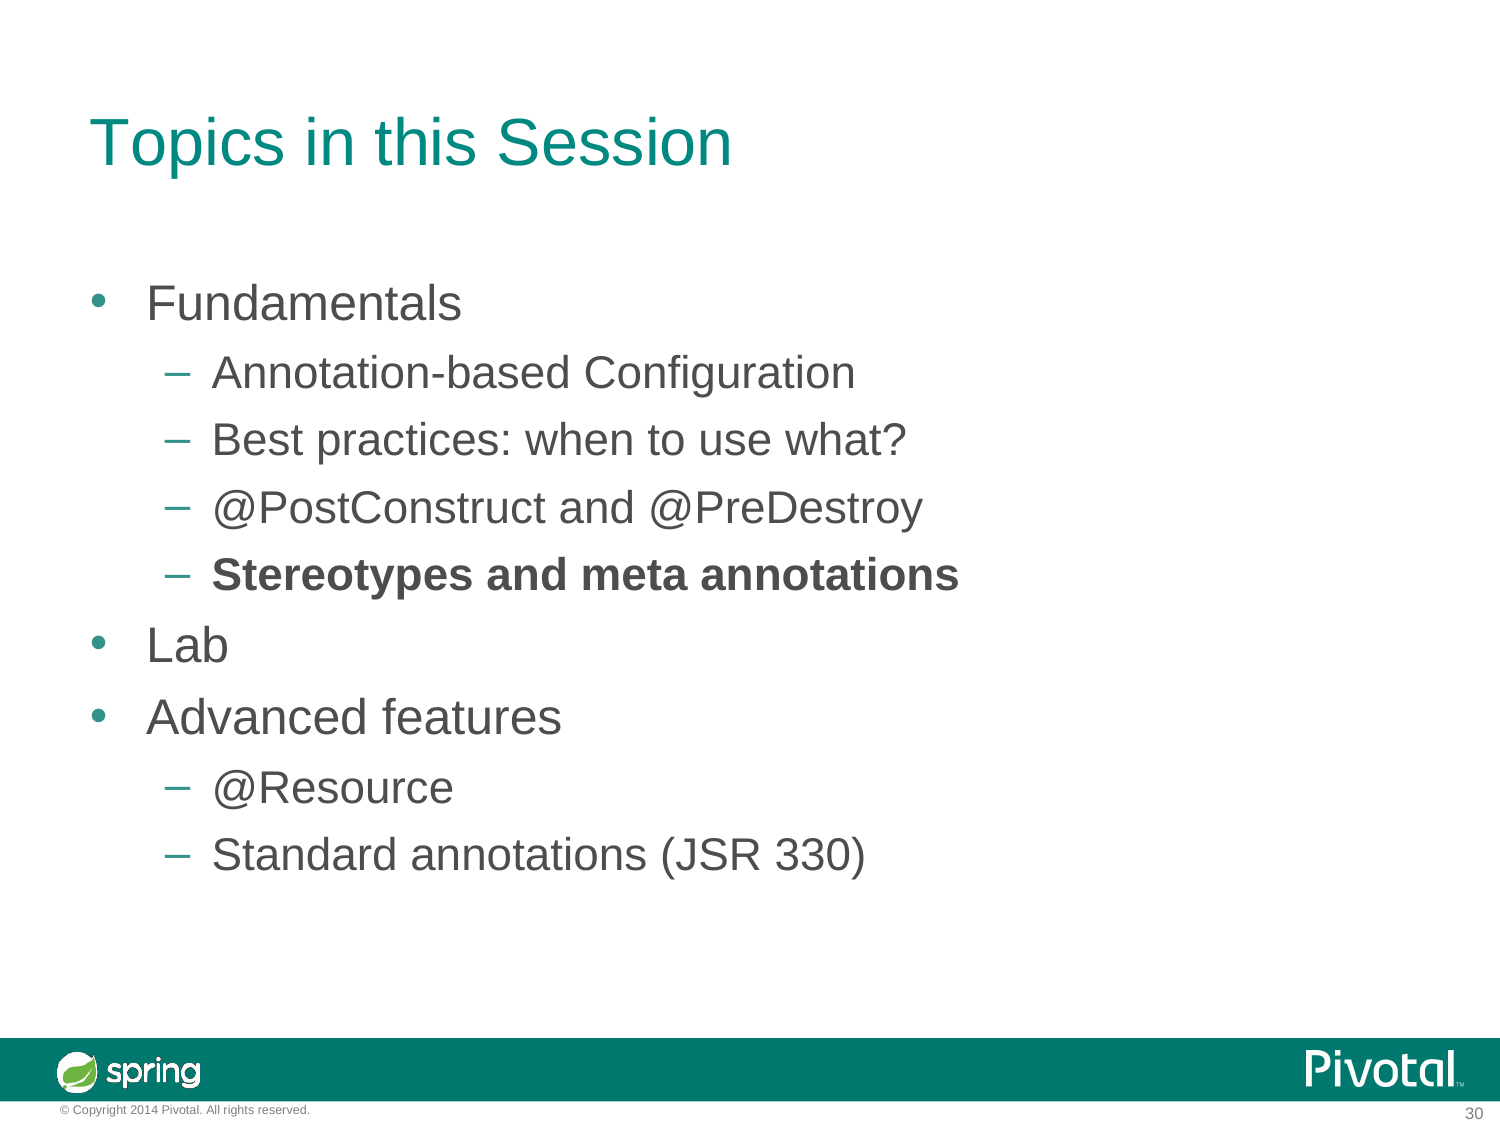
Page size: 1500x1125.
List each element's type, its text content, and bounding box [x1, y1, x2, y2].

picture [32, 1041, 210, 1103]
list Fundamentals Annotation-based Configuration Best practices: when to use what? @PostConstruct and @PreDestroy Stereotypes and meta annotations Lab Advanced features @Resource Standard annotations (JSR 330) [75, 262, 1426, 1023]
picture [1306, 1050, 1464, 1087]
title Topics in this Session [75, 45, 1426, 233]
